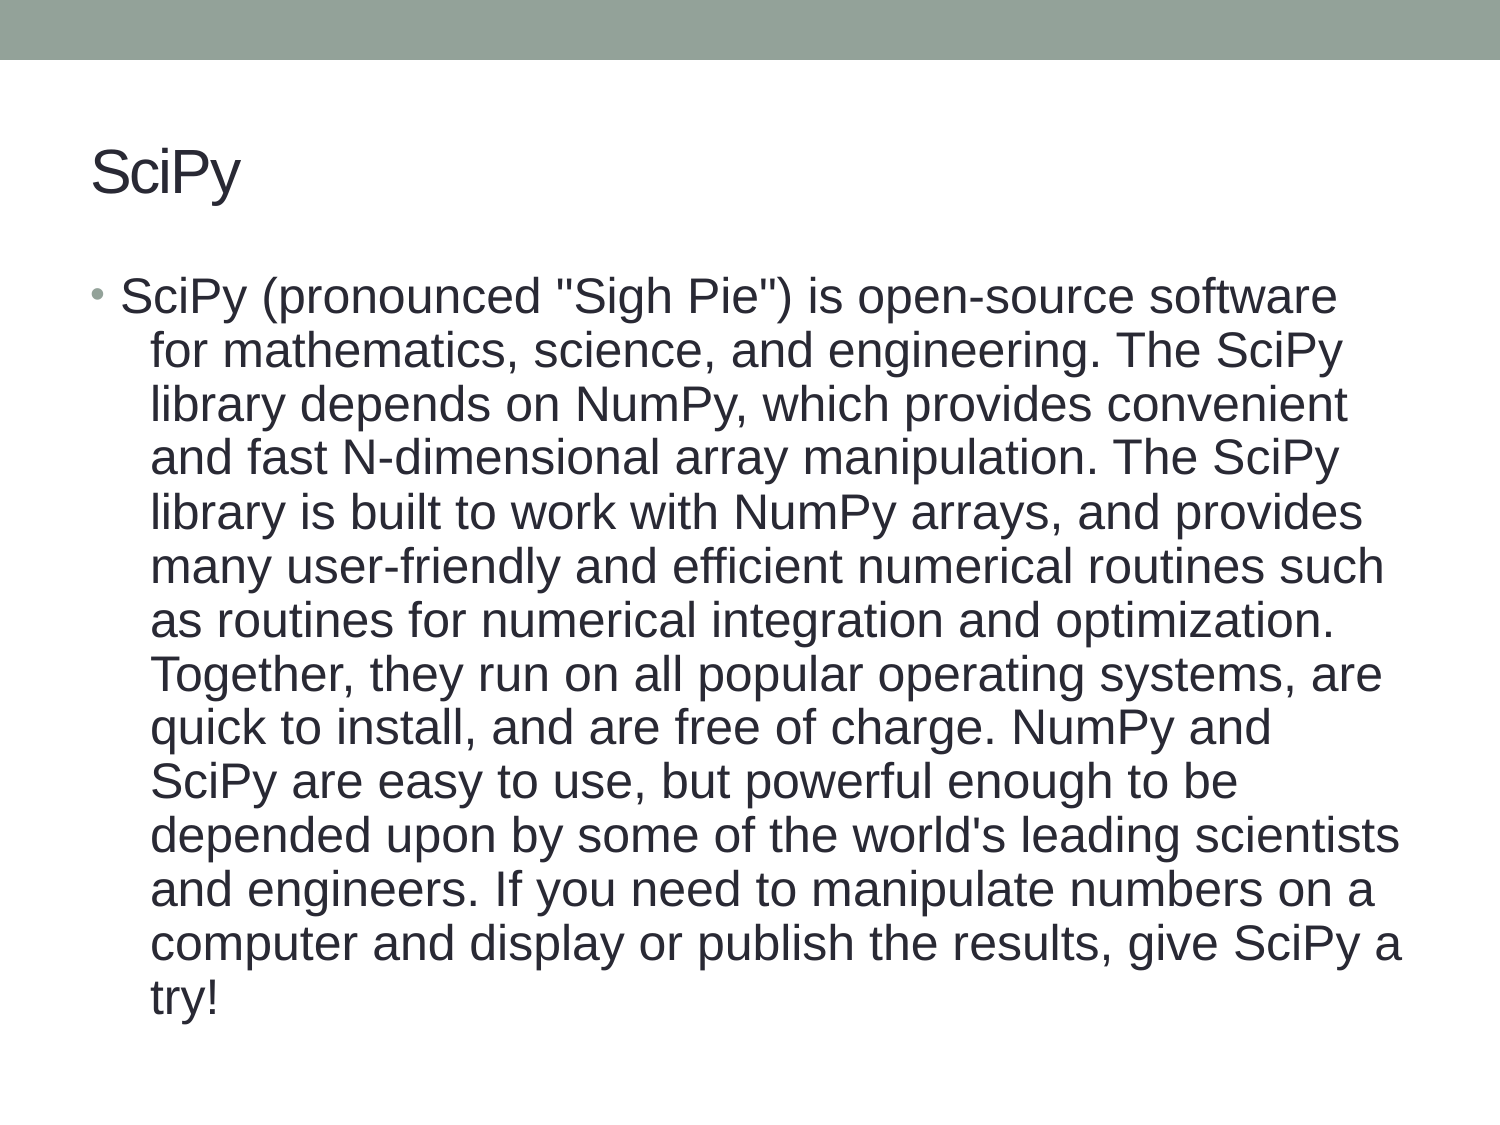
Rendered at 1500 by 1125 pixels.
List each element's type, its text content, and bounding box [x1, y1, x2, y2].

title SciPy [75, 87, 1426, 251]
list SciPy (pronounced "Sigh Pie") is open-source software for mathematics, science, and engineering. The SciPy library depends on NumPy, which provides convenient and fast N-dimensional array manipulation. The SciPy library is built to work with NumPy arrays, and provides many user-friendly and efficient numerical routines such as routines for numerical integration and optimization. Together, they run on all popular operating systems, are quick to install, and are free of charge. NumPy and SciPy are easy to use, but powerful enough to be depended upon by some of the world's leading scientists and engineers. If you need to manipulate numbers on a computer and display or publish the results, give SciPy a try! [75, 262, 1426, 1063]
